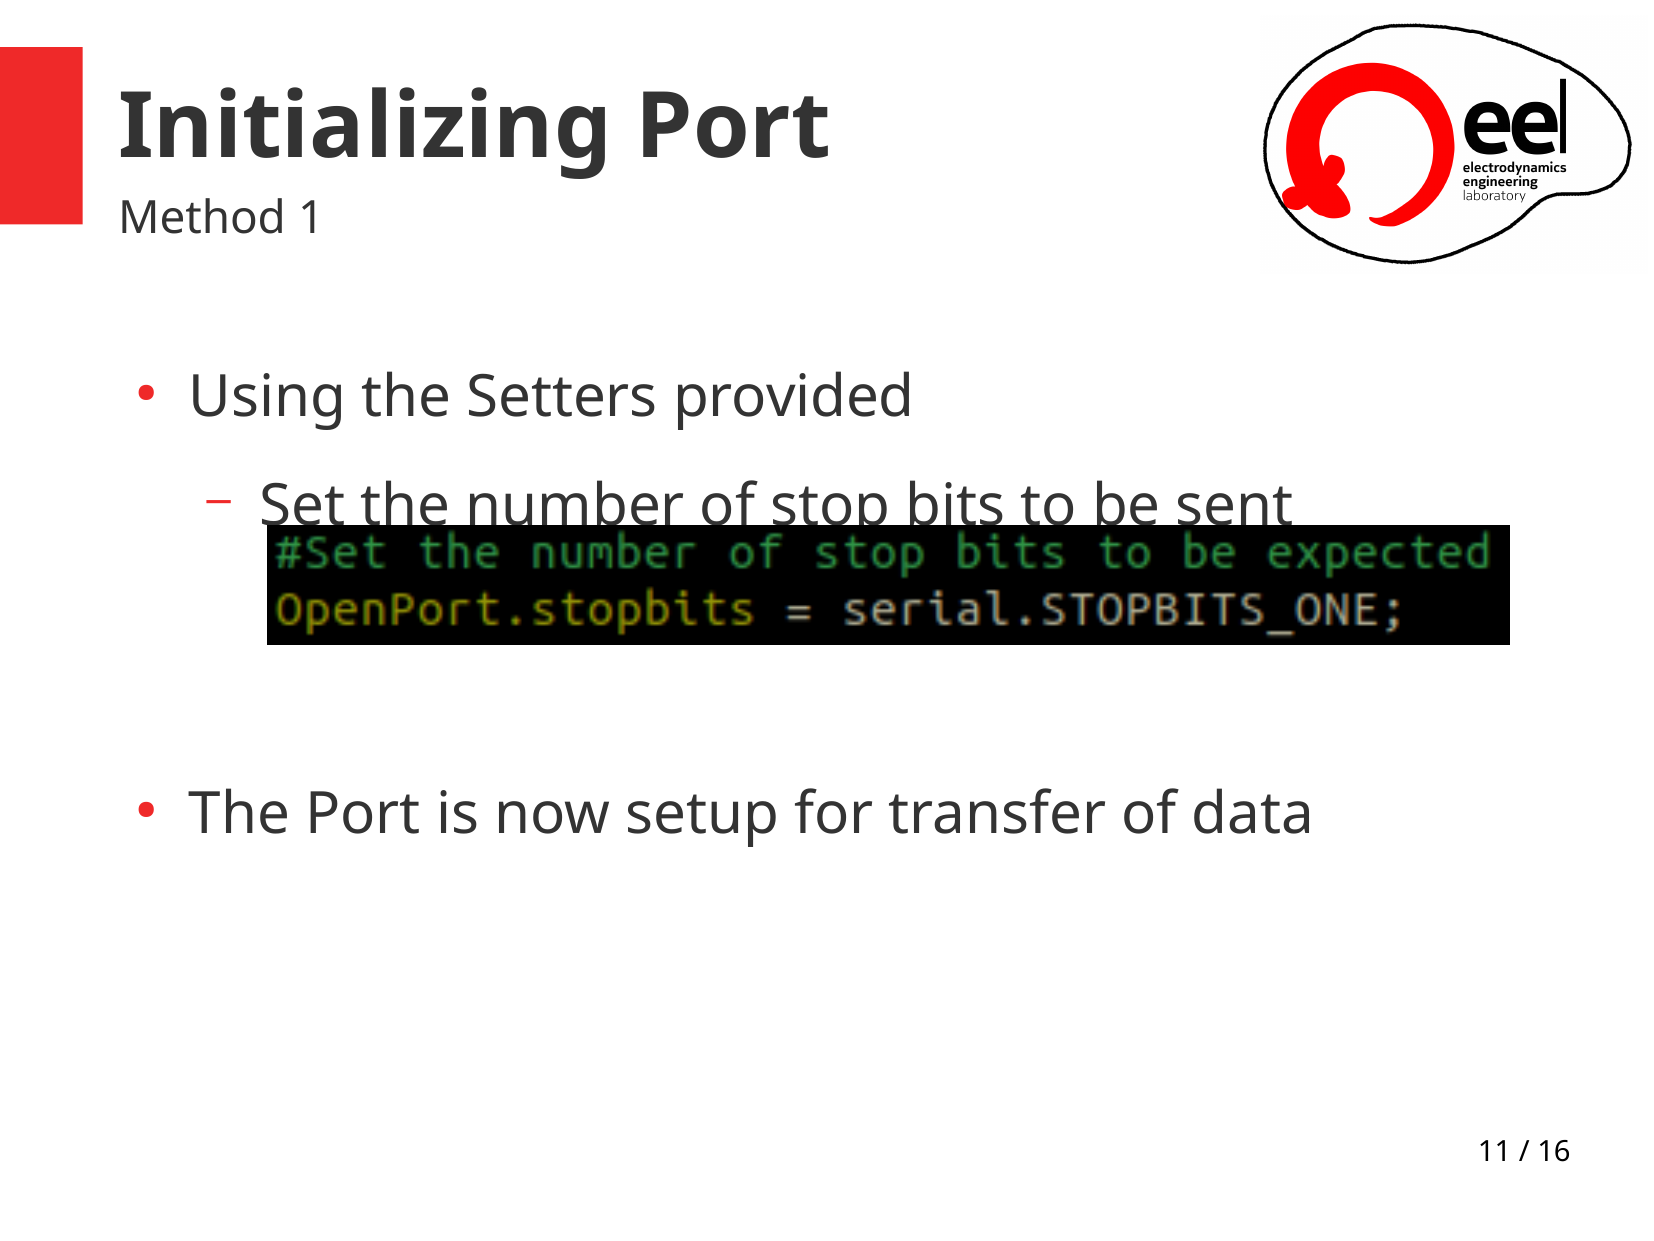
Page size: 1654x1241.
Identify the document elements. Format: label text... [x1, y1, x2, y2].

list Using the Setters provided Set the number of stop bits to be sent The Port is now setup for transfer of data [118, 354, 1536, 1074]
picture [1260, 15, 1648, 274]
picture [267, 525, 1510, 646]
title Initializing Port Method 1 [118, 49, 1260, 257]
